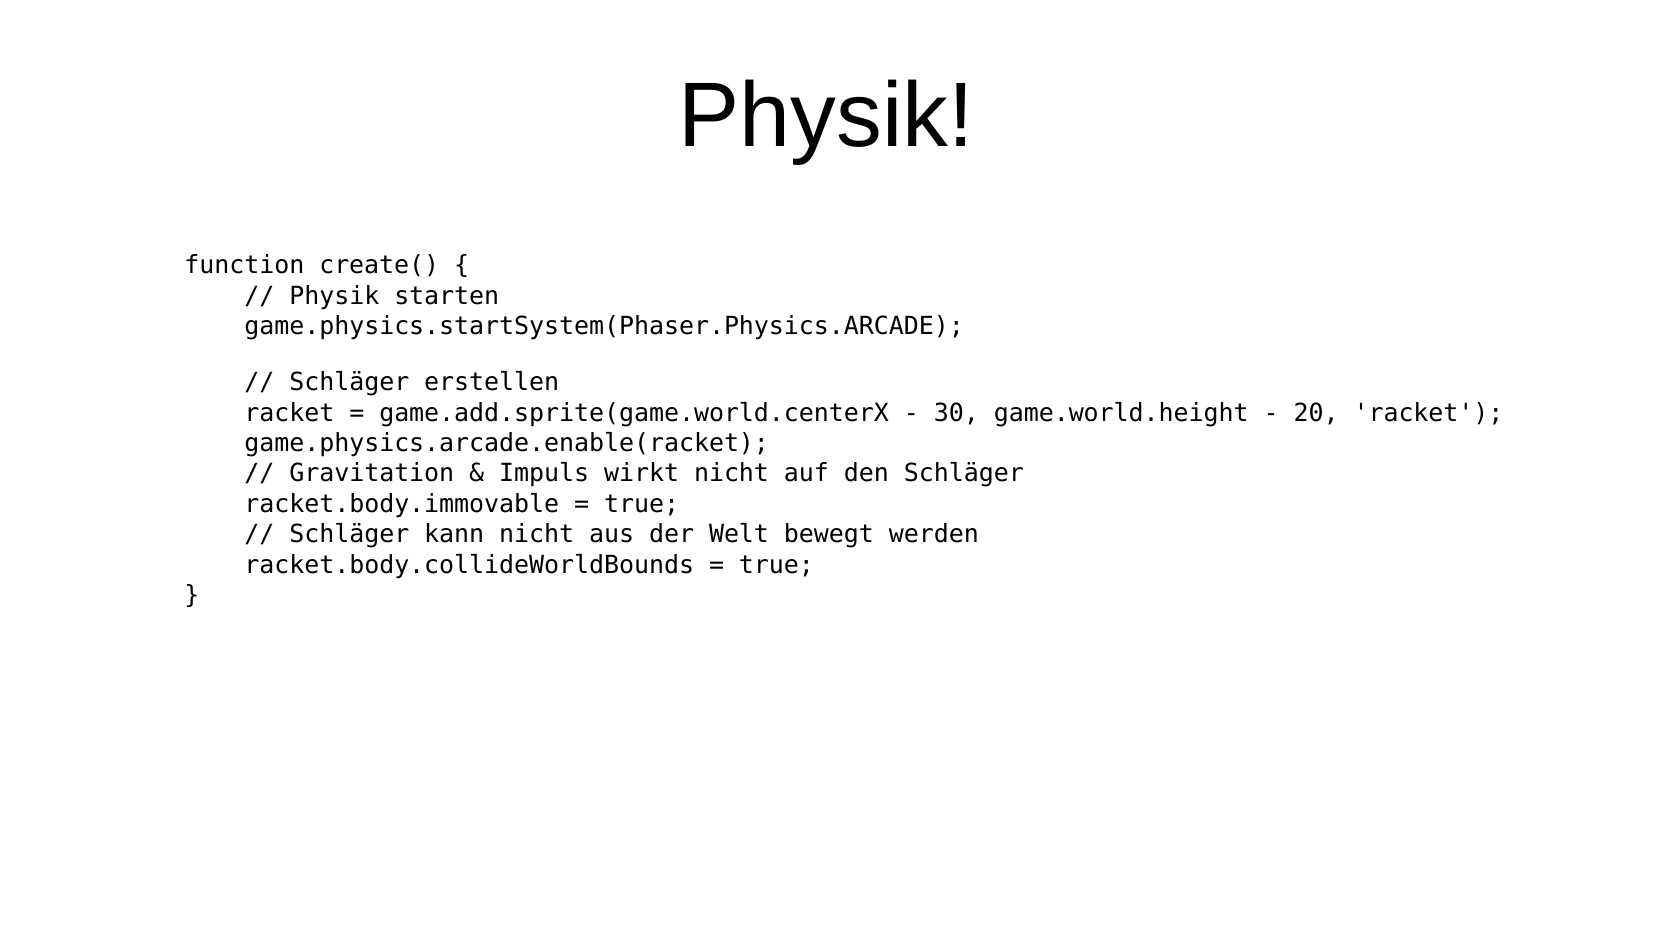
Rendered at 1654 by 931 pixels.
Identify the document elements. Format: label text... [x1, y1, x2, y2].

title Physik! [82, 37, 1571, 193]
text_box function create() { // Physik starten game.physics.startSystem(Phaser.Physics.ARCADE); // Schläger erstellen racket = game.add.sprite(game.world.centerX - 30, game.world.height - 20, 'racket'); game.physics.arcade.enable(racket); // Gravitation & Impuls wirkt nicht auf den Schläger racket.body.immovable = true; // Schläger kann nicht aus der Welt bewegt werden racket.body.collideWorldBounds = true; } [49, 243, 1608, 689]
